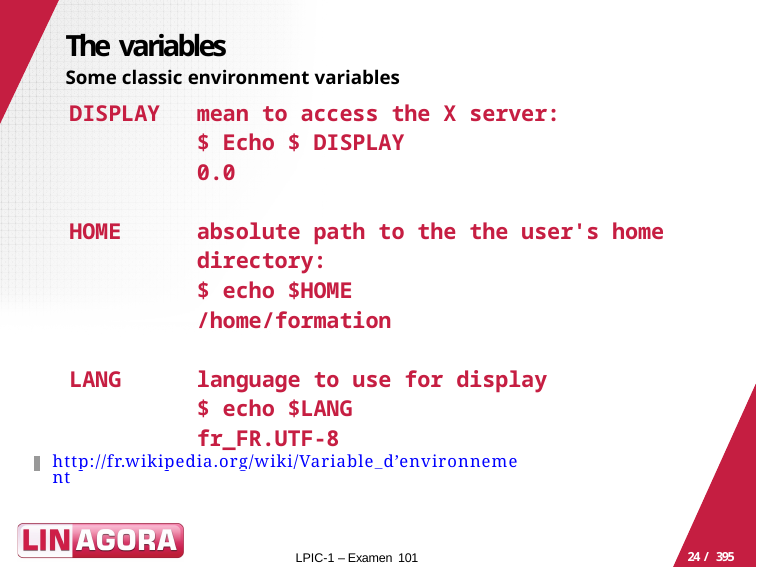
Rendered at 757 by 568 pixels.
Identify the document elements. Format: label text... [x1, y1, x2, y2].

table_header mean to access the X server: $ Echo $ DISPLAY 0.0 absolute path to the the user's home directory: $ echo $HOME /home/formation language to use for display $ echo $LANG fr_FR.UTF-8 [182, 90, 704, 460]
text_box http://fr.wikipedia.org/wiki/Variable_d’environnement [50, 450, 524, 473]
text_box <number> / 395 [683, 549, 747, 568]
text_box LPIC-1 – Examen 101 [293, 549, 420, 568]
text_box [17, 520, 184, 562]
table_header DISPLAY HOME LANG [55, 90, 182, 460]
picture [0, 0, 352, 352]
text_box The variables [63, 26, 697, 90]
text_box Some classic environment variables [63, 65, 632, 90]
